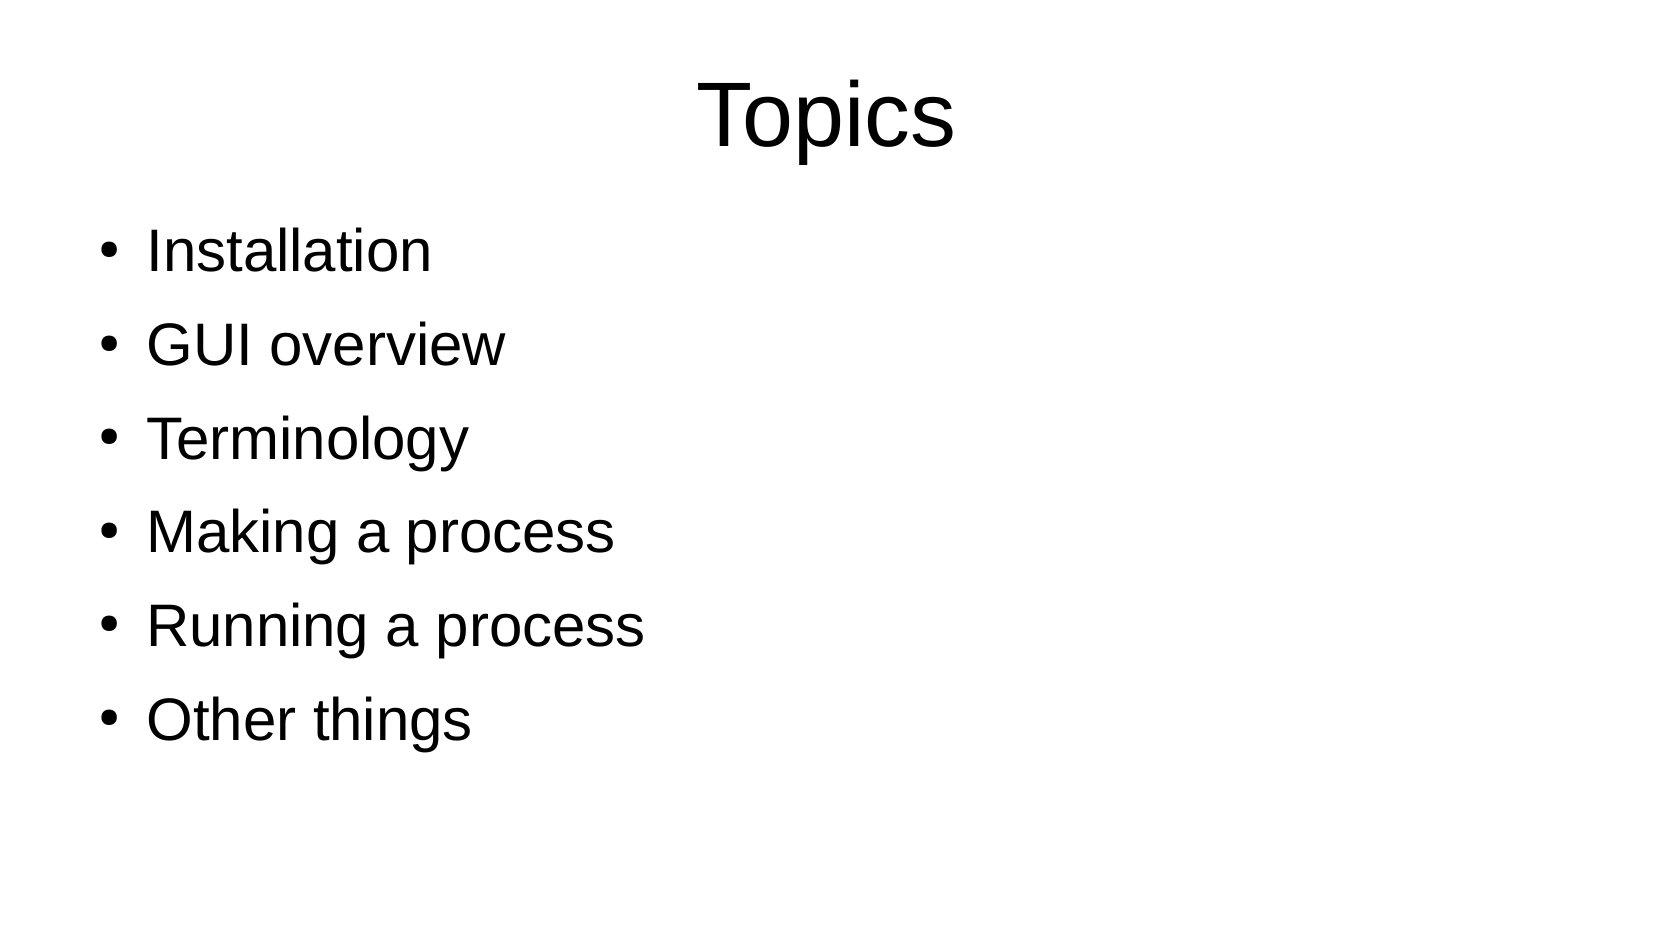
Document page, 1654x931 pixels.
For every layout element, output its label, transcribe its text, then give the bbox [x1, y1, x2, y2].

list Installation GUI overview Terminology Making a process Running a process Other things [82, 217, 1571, 758]
title Topics [82, 37, 1571, 193]
